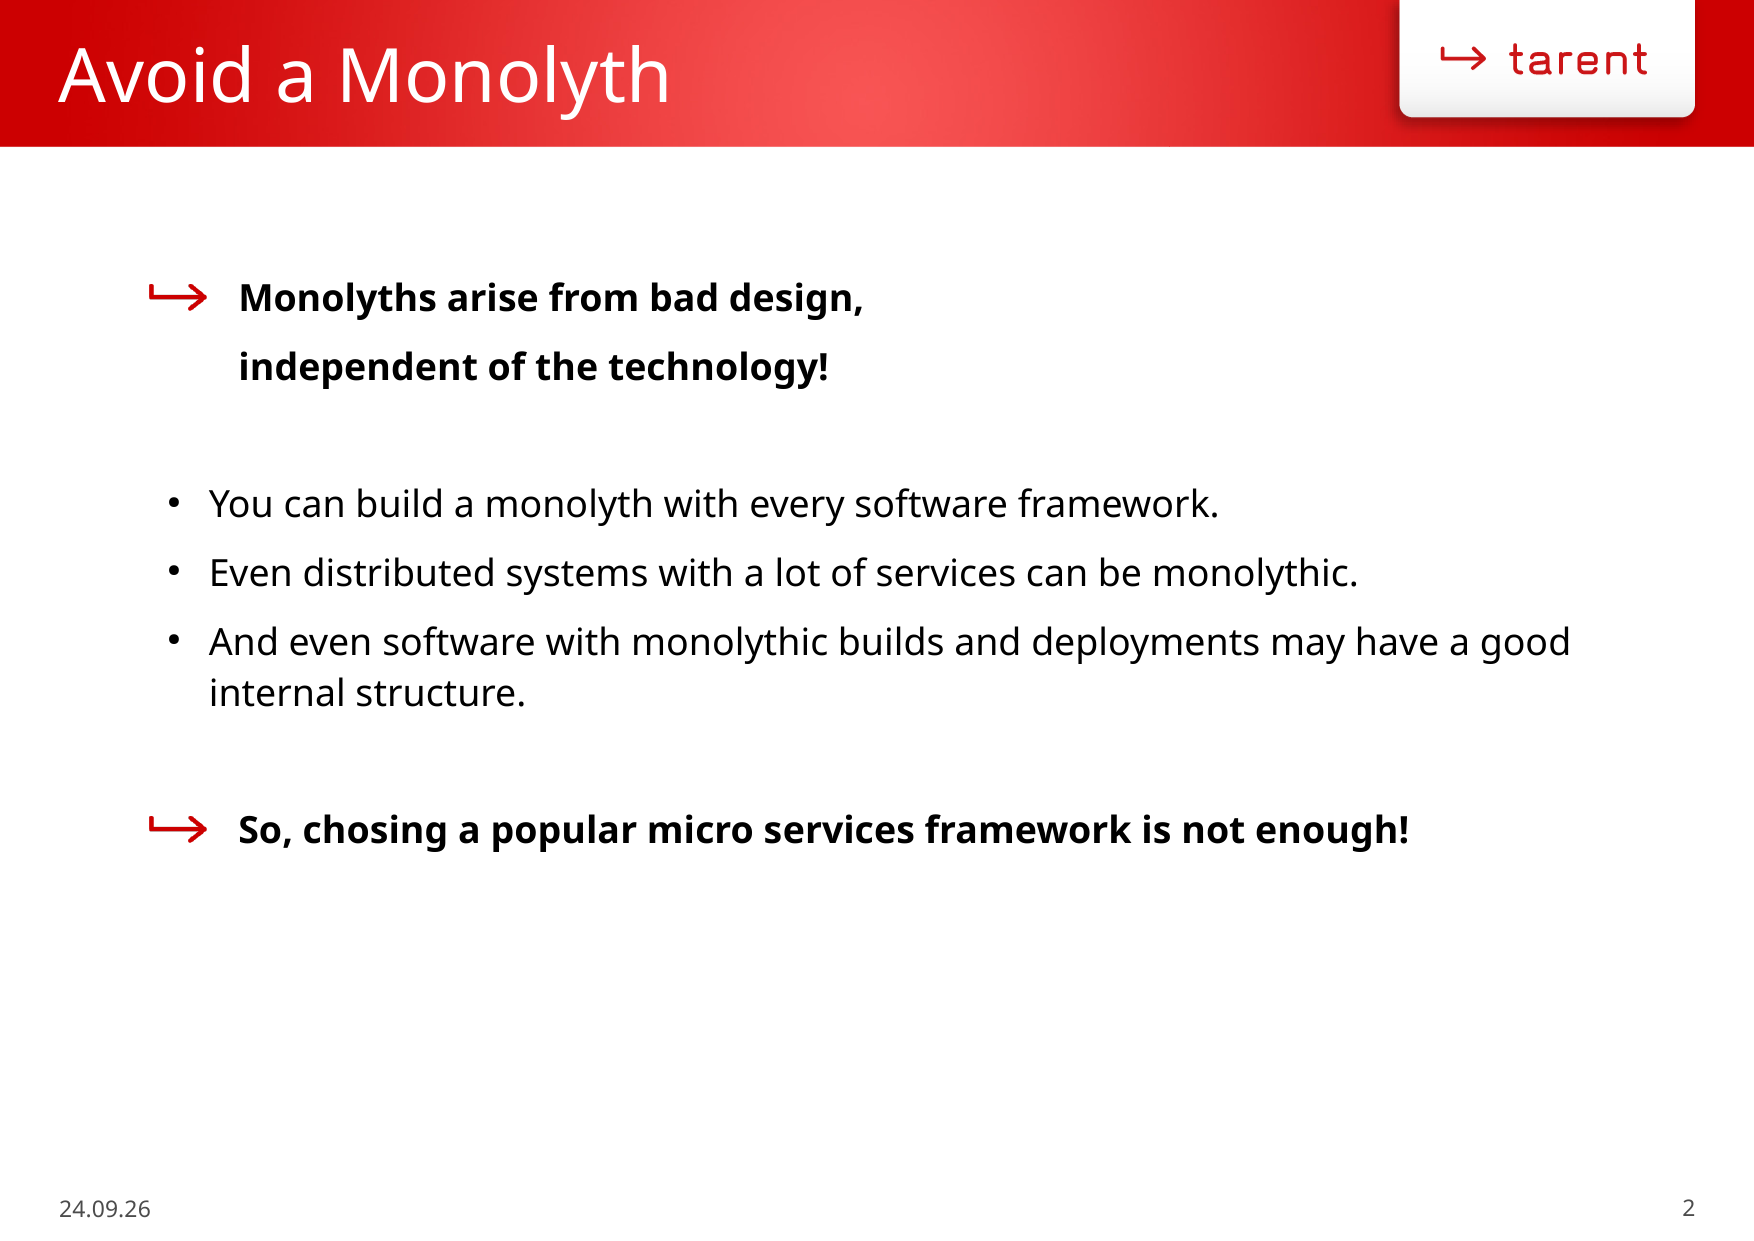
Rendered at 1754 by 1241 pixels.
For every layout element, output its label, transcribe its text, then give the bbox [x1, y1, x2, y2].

picture [0, 0, 1754, 1240]
list Monolyths arise from bad design, independent of the technology! You can build a monolyth with every software framework. Even distributed systems with a lot of services can be monolythic. And even software with monolythic builds and deployments may have a good internal structure. So, chosing a popular micro services framework is not enough! [87, 271, 1667, 1158]
title Avoid a Monolyth [59, 0, 1638, 177]
